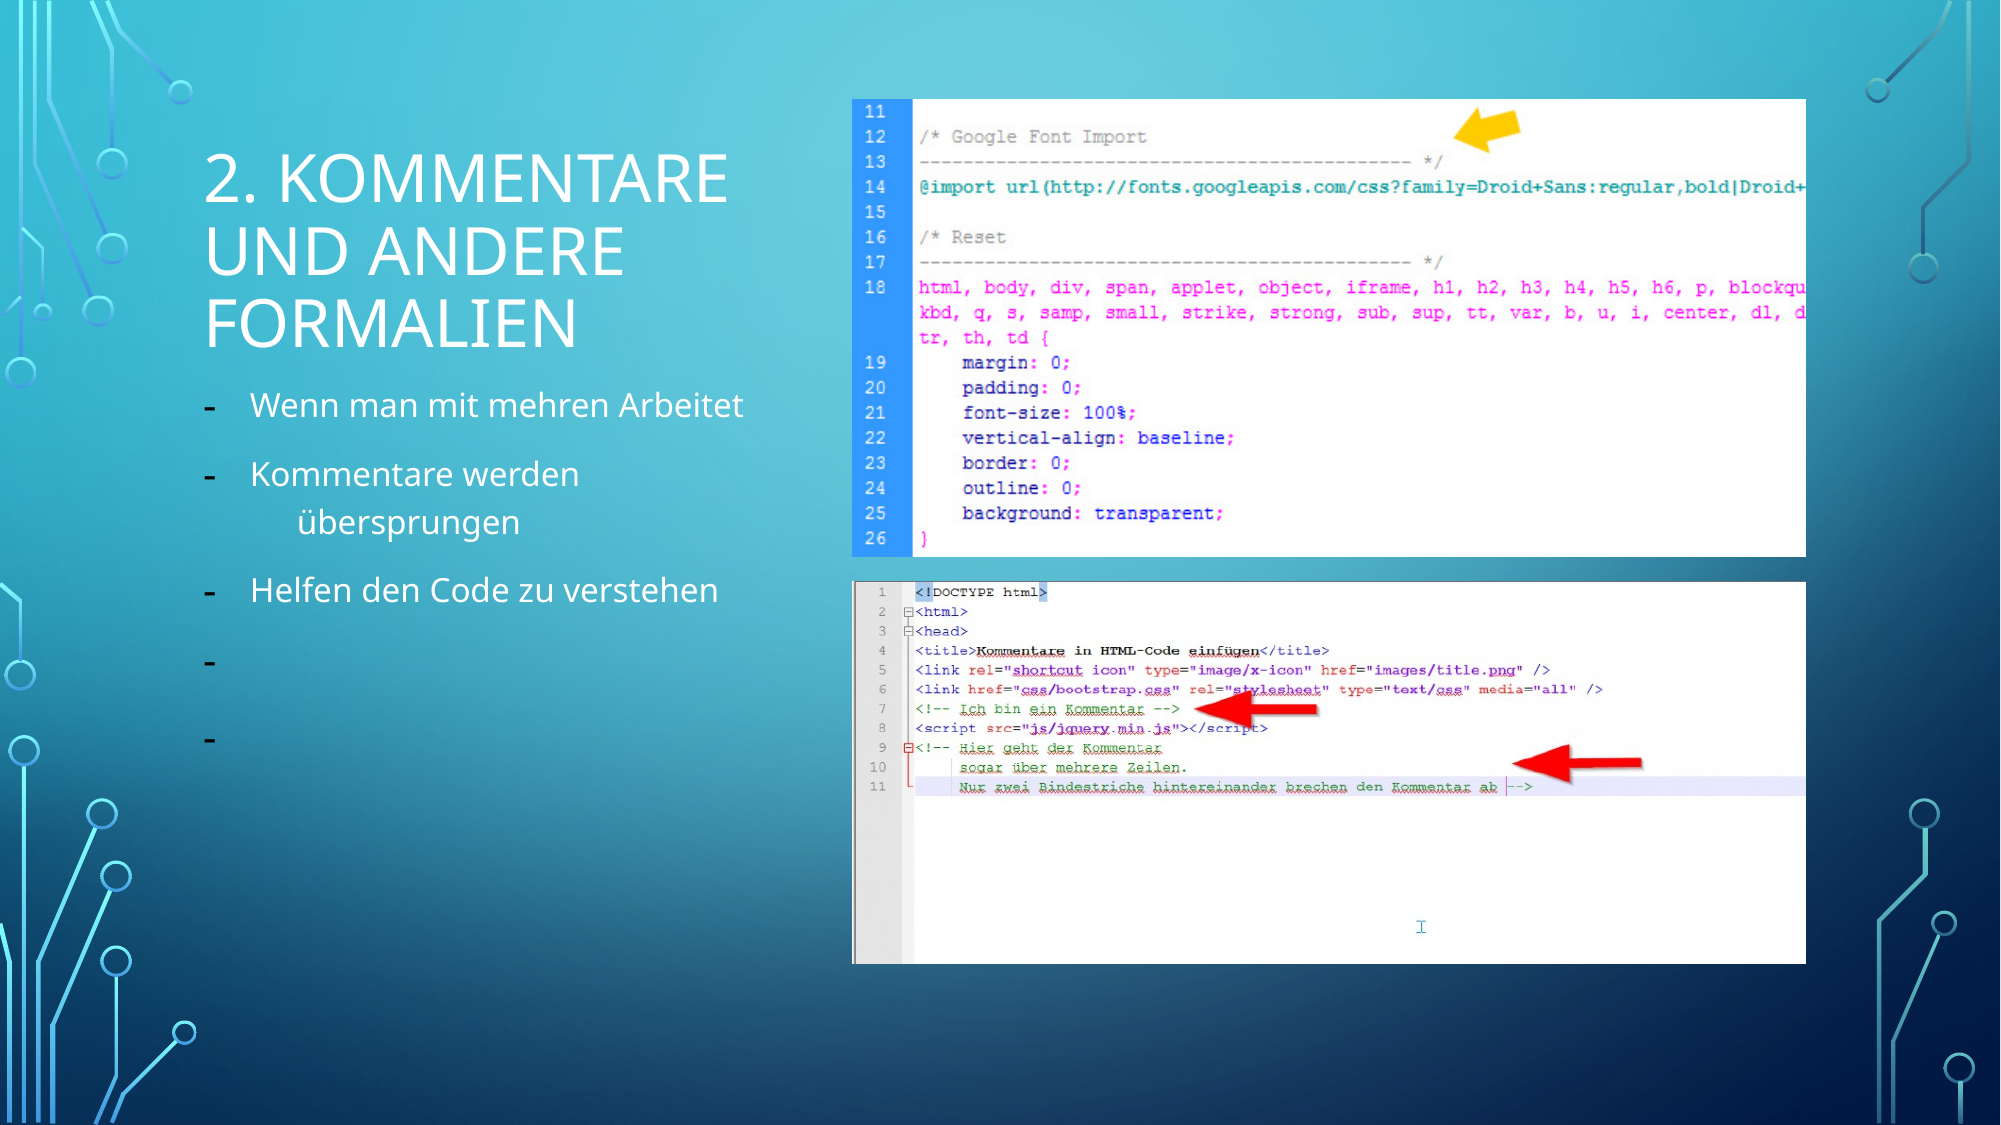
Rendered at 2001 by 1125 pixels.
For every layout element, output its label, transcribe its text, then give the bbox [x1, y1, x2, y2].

title 2. Kommentare und andere formalien [188, 99, 821, 369]
picture [852, 581, 1806, 964]
list Wenn man mit mehren Arbeitet Kommentare werden übersprungen Helfen den Code zu verstehen [188, 369, 821, 951]
picture [852, 99, 1806, 557]
